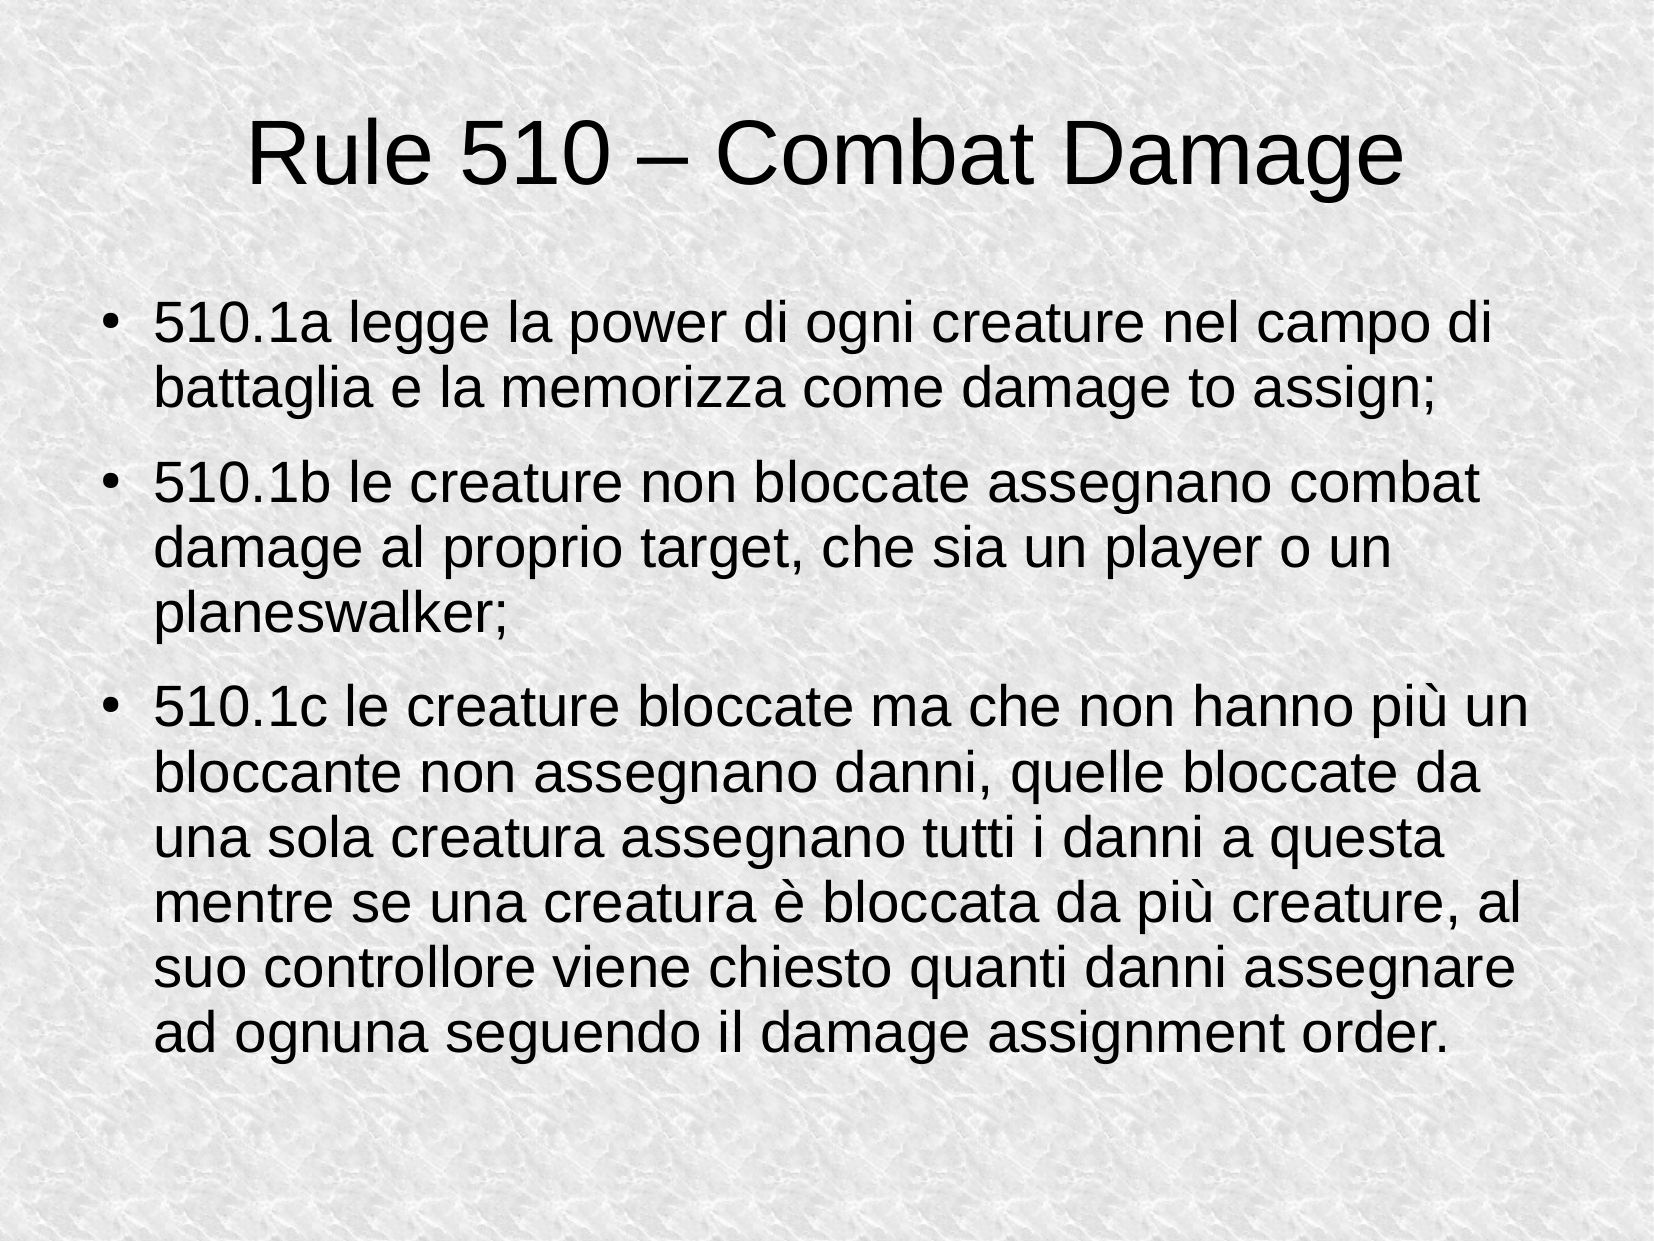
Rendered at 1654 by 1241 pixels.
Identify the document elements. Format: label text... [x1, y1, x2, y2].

title Rule 510 – Combat Damage [82, 49, 1571, 257]
picture [0, 0, 1654, 1241]
list 510.1a legge la power di ogni creature nel campo di battaglia e la memorizza come damage to assign; 510.1b le creature non bloccate assegnano combat damage al proprio target, che sia un player o un planeswalker; 510.1c le creature bloccate ma che non hanno più un bloccante non assegnano danni, quelle bloccate da una sola creatura assegnano tutti i danni a questa mentre se una creatura è bloccata da più creature, al suo controllore viene chiesto quanti danni assegnare ad ognuna seguendo il damage assignment order. [82, 290, 1571, 1109]
